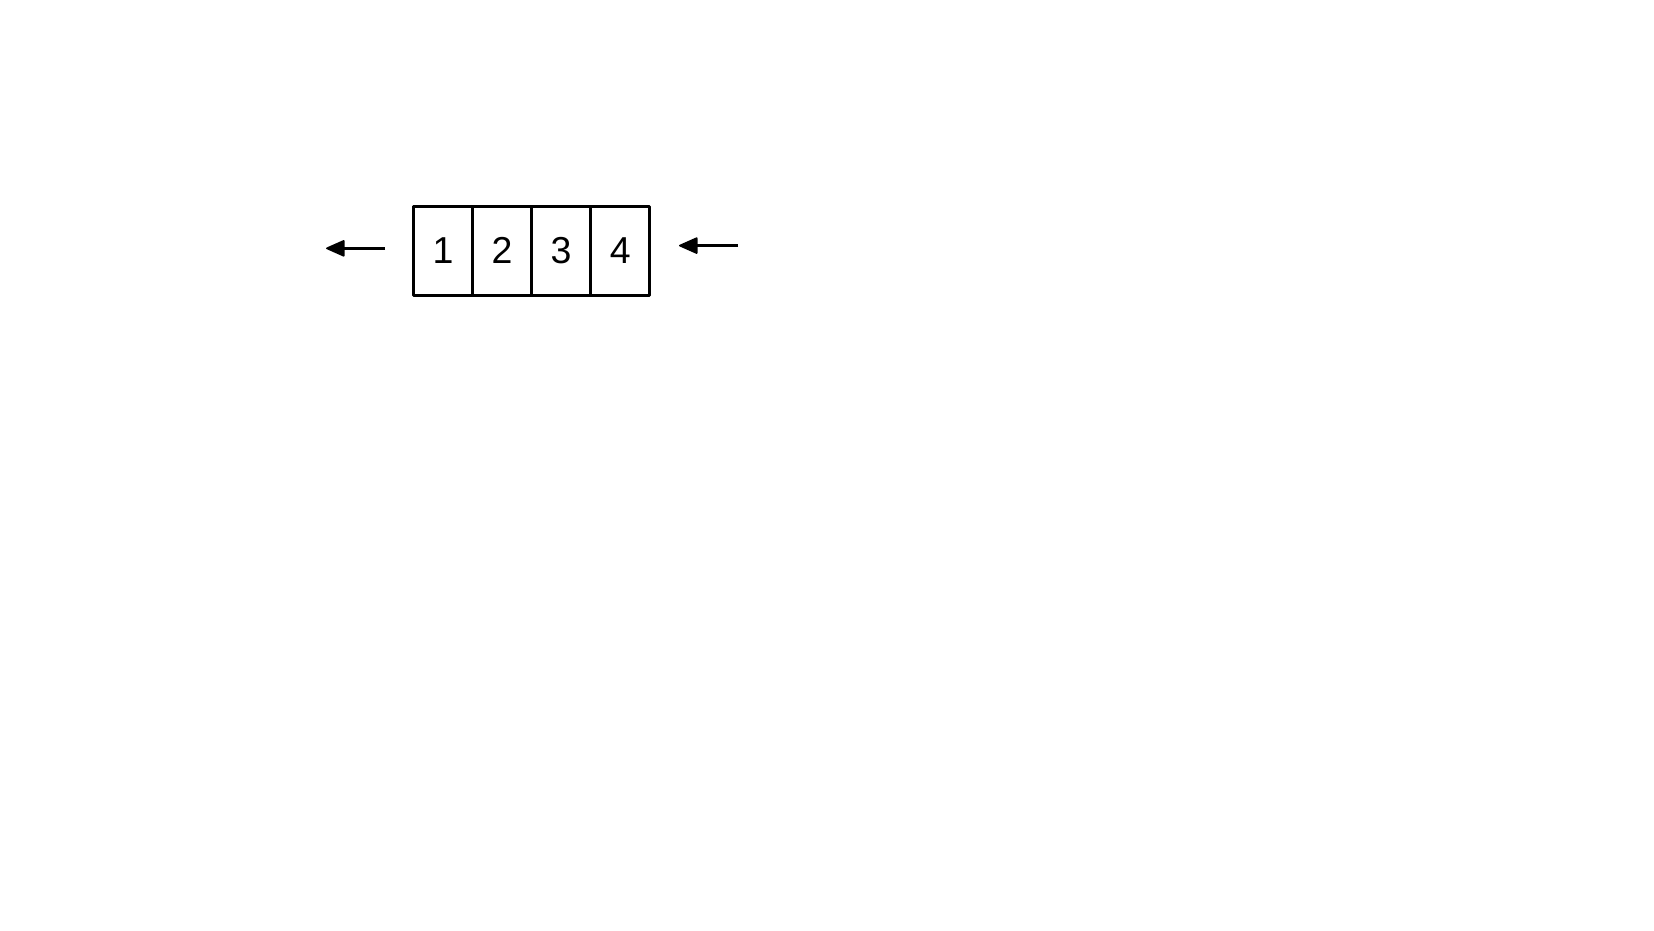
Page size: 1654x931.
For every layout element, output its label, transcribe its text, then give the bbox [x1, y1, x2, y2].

text_box 2 [472, 206, 531, 296]
text_box 3 [531, 206, 590, 296]
text_box 1 [413, 206, 472, 296]
text_box 4 [590, 206, 650, 296]
